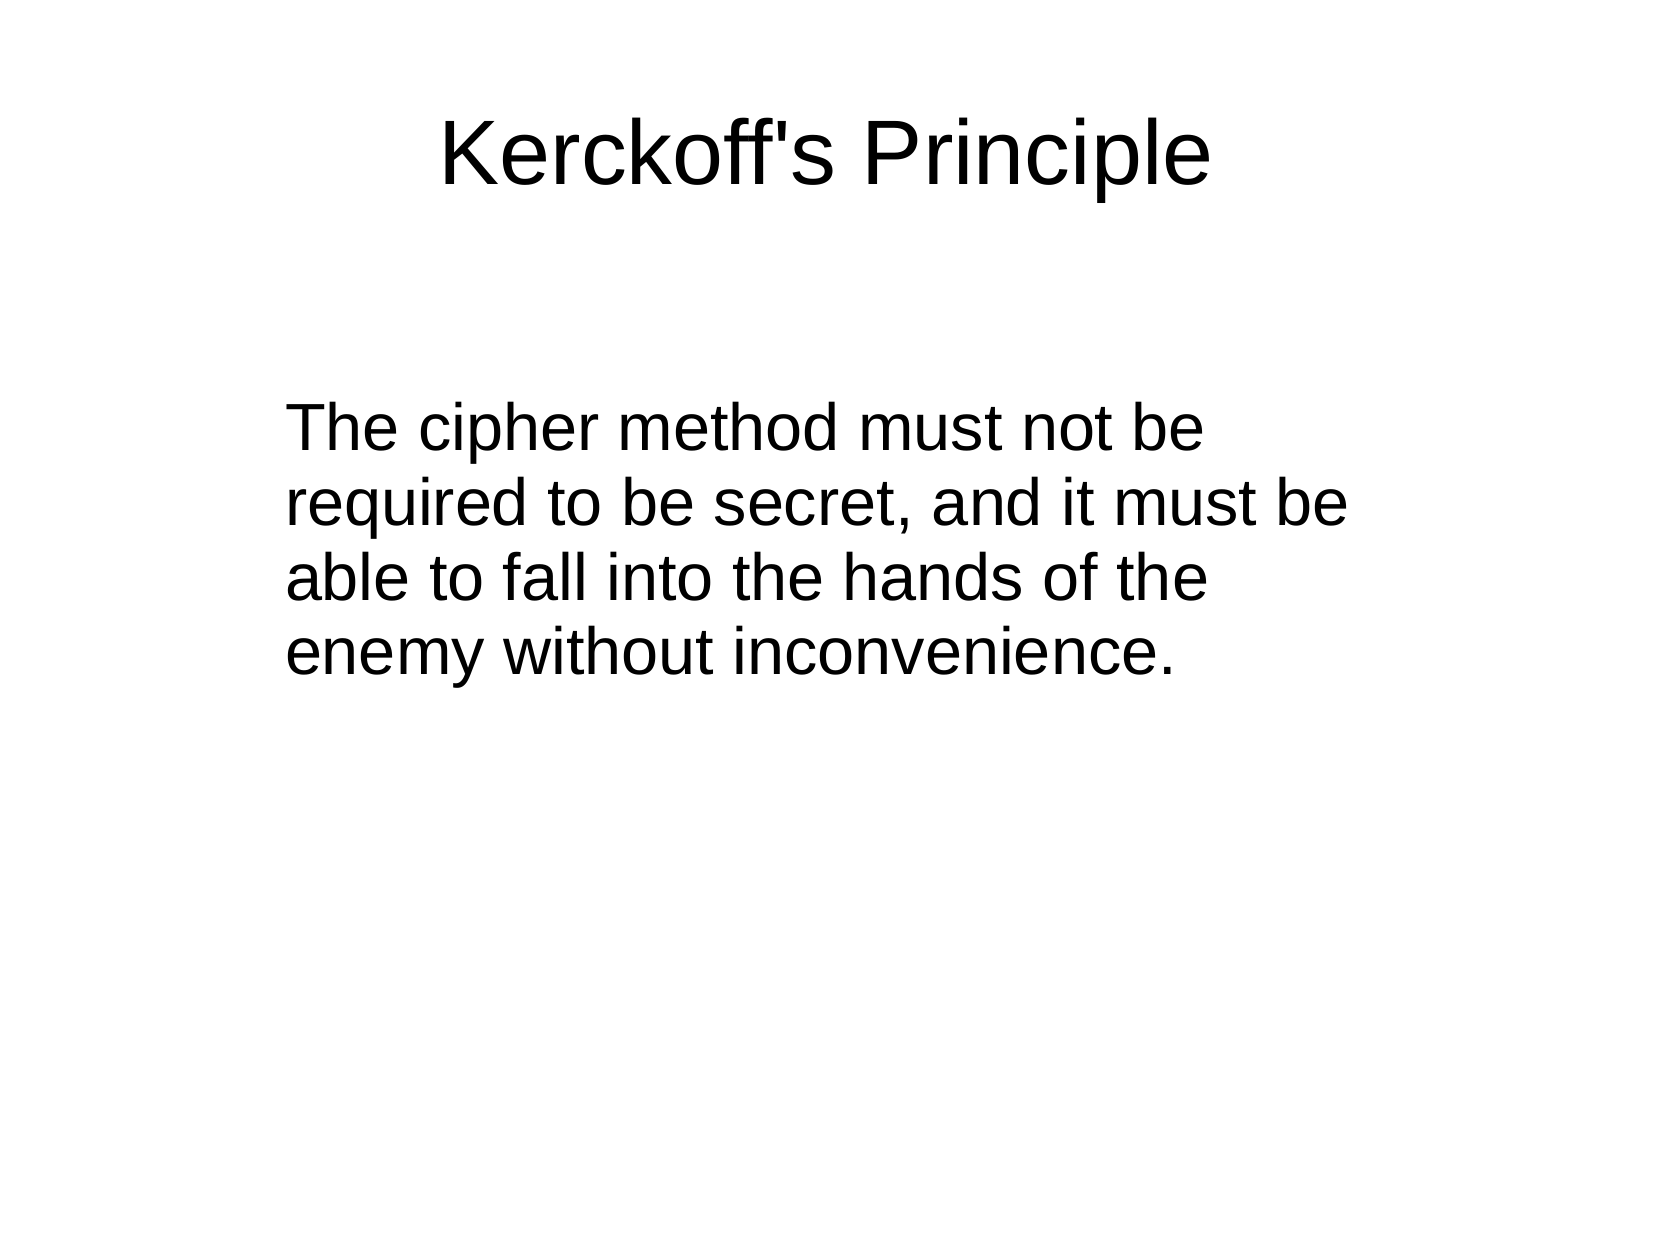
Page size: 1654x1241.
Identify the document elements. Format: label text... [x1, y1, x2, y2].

list The cipher method must not be required to be secret, and it must be able to fall into the hands of the enemy without inconvenience. [285, 390, 1396, 796]
title Kerckoff's Principle [82, 49, 1571, 257]
